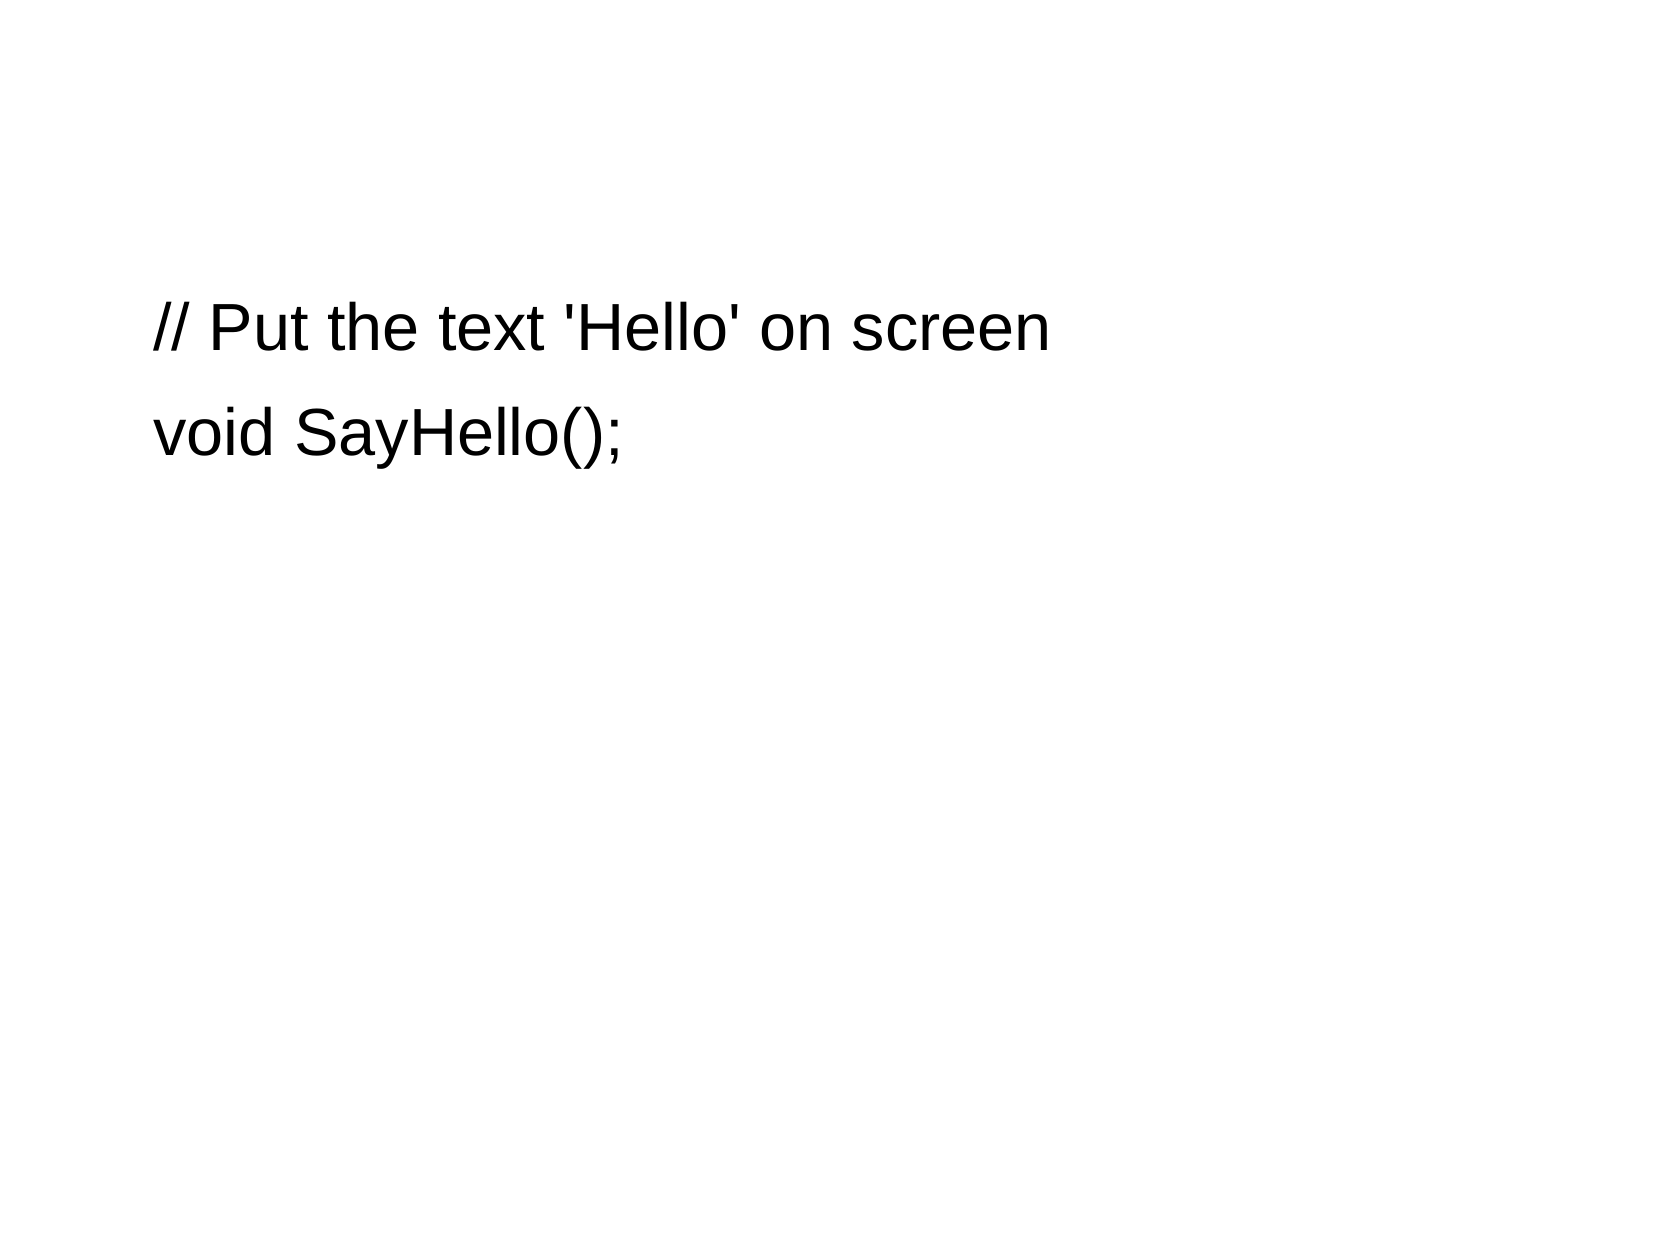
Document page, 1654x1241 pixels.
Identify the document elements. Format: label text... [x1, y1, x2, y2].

list // Put the text 'Hello' on screen void SayHello(); [82, 290, 1571, 1010]
